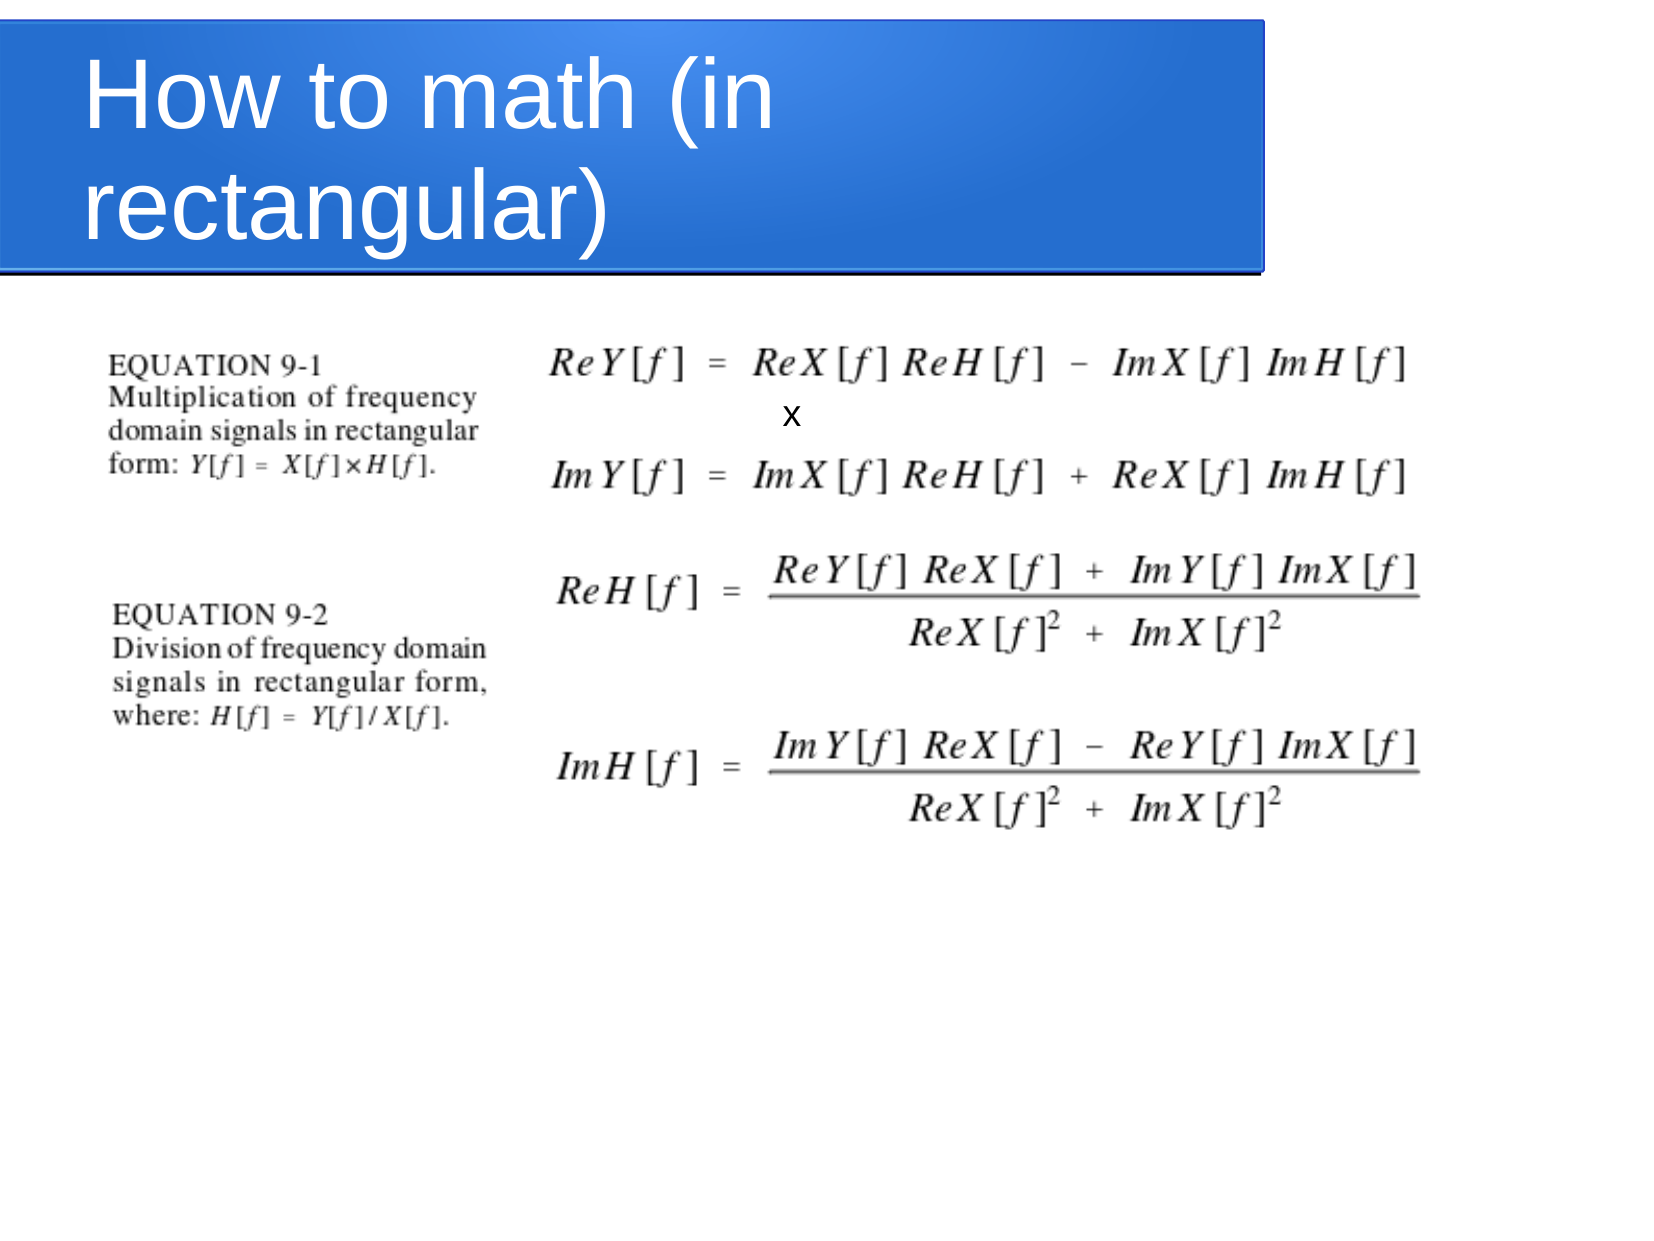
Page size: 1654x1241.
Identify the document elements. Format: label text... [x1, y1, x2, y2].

picture [61, 299, 1502, 855]
title How to math (in rectangular) [82, 38, 1235, 261]
